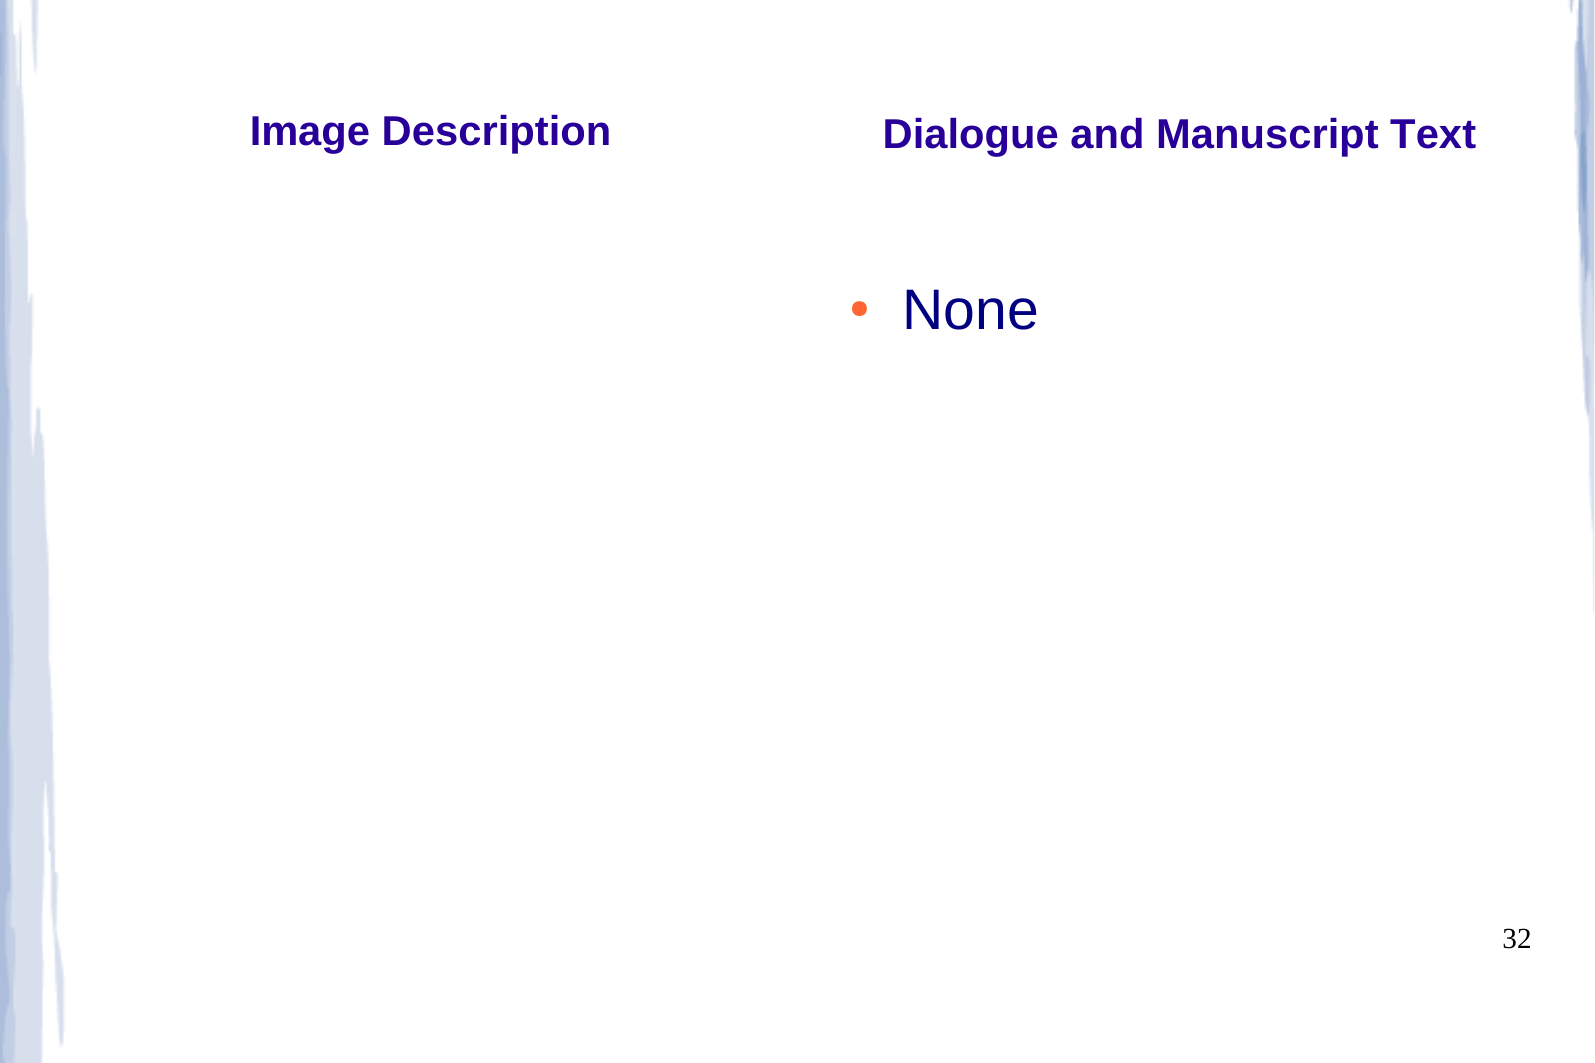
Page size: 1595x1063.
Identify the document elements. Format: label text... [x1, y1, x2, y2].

title Image Description [79, 42, 796, 220]
title Dialogue and Manuscript Text [825, 45, 1541, 223]
picture [0, 0, 1595, 1063]
list None [831, 278, 1516, 931]
